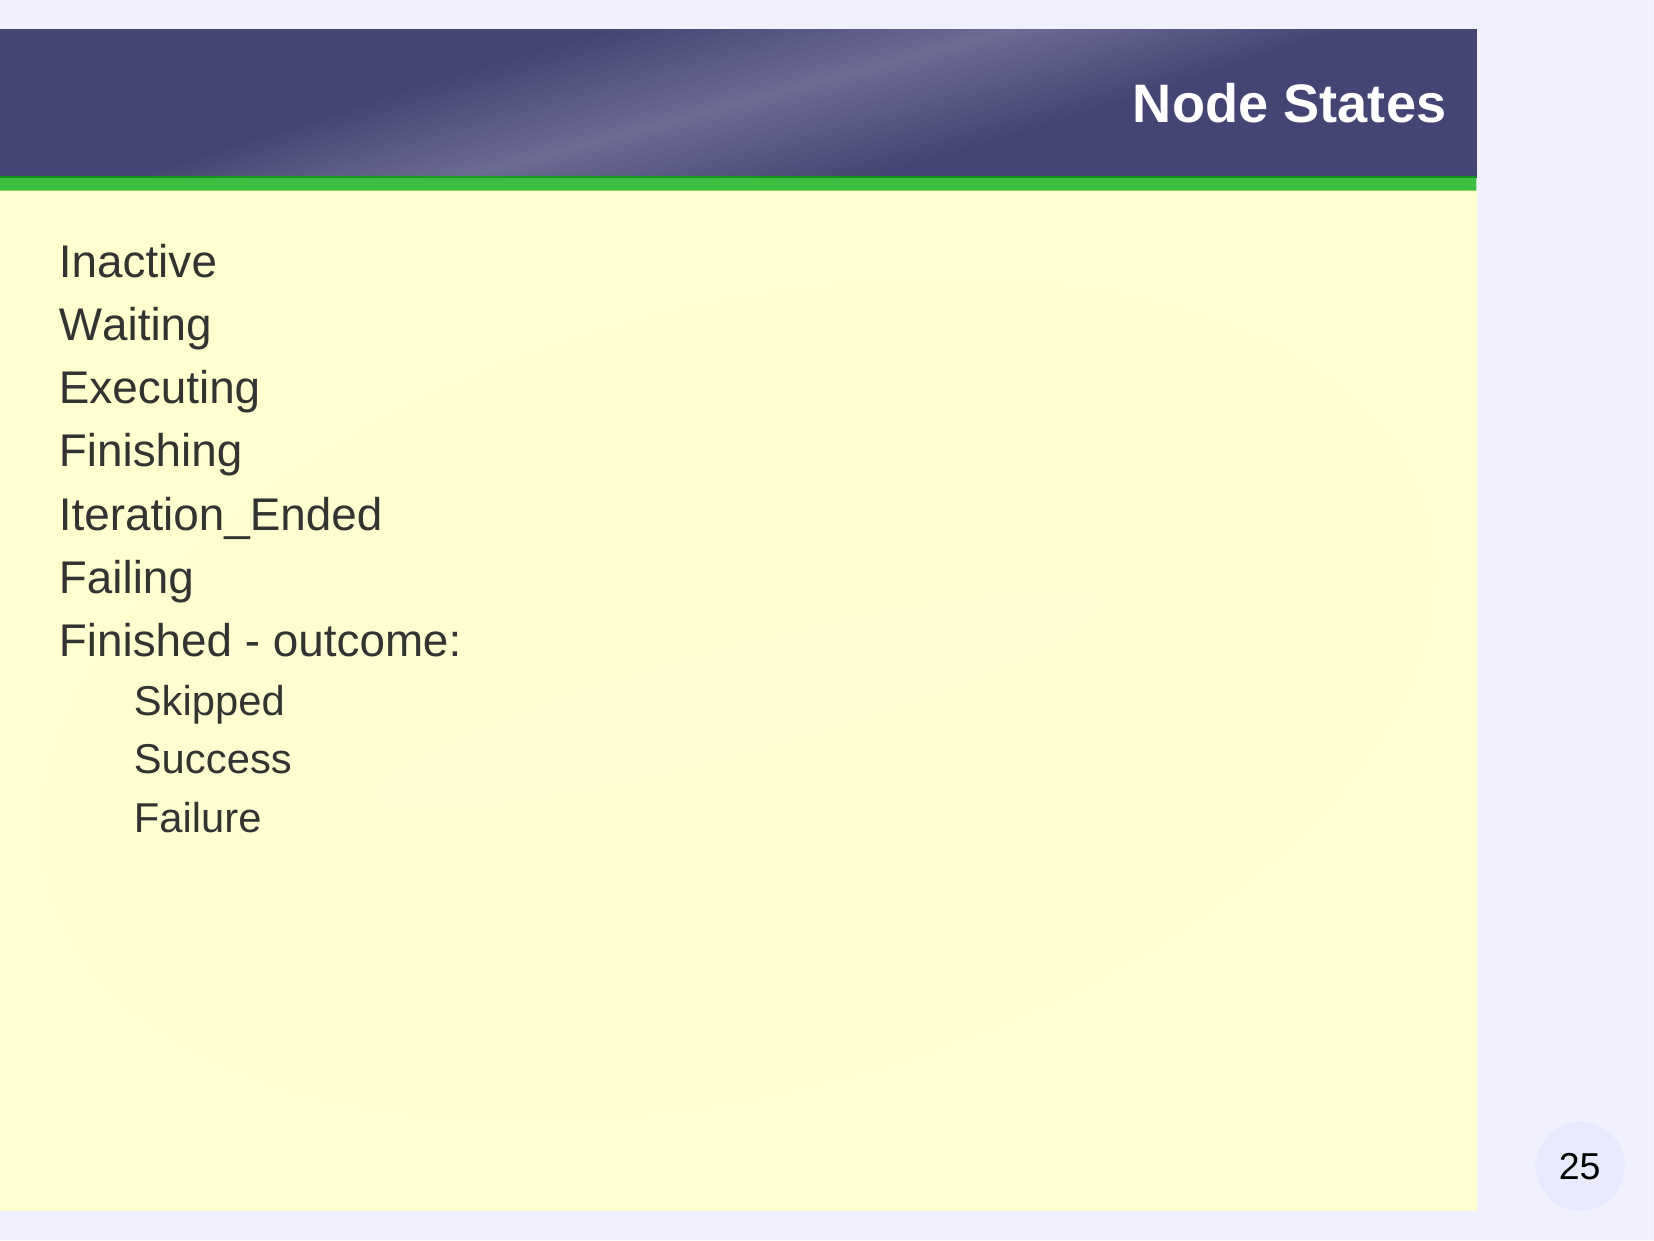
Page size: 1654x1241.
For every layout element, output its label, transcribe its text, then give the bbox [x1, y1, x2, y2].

title Node States [29, 59, 1447, 148]
list Inactive Waiting Executing Finishing Iteration_Ended Failing Finished - outcome: Skipped Success Failure [59, 236, 1418, 1182]
